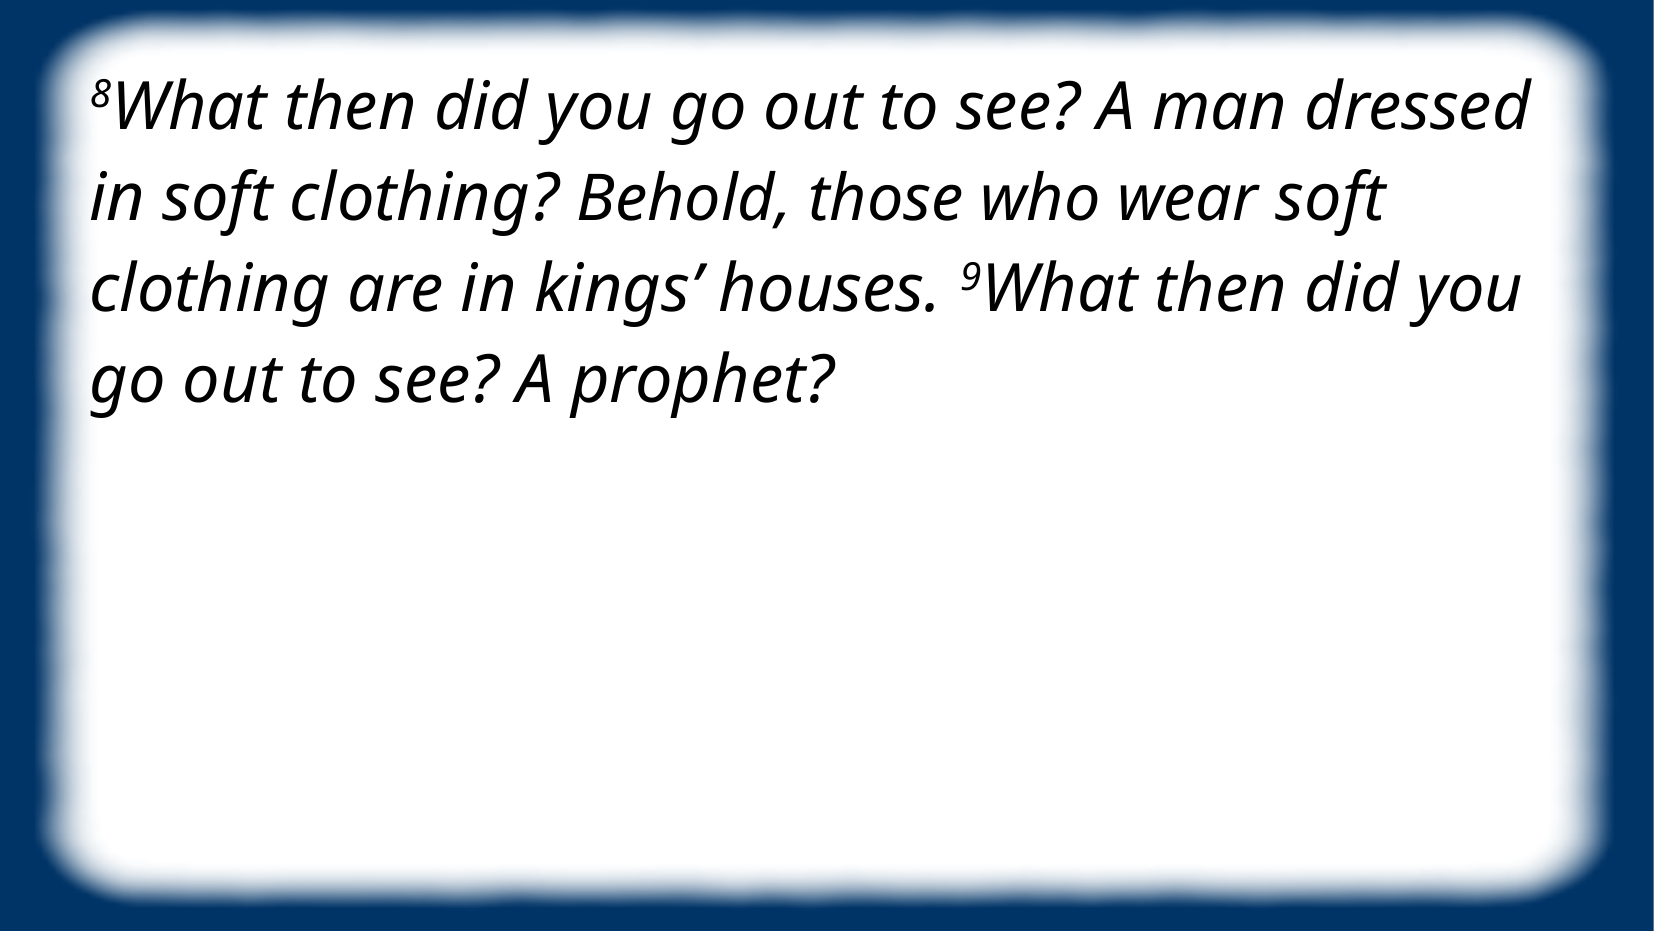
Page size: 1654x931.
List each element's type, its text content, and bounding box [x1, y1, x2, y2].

text_box 8What then did you go out to see? A man dressed in soft clothing? Behold, those who wear soft clothing are in kings’ houses. 9What then did you go out to see? A prophet? [75, 51, 1576, 511]
picture [0, 0, 1654, 931]
